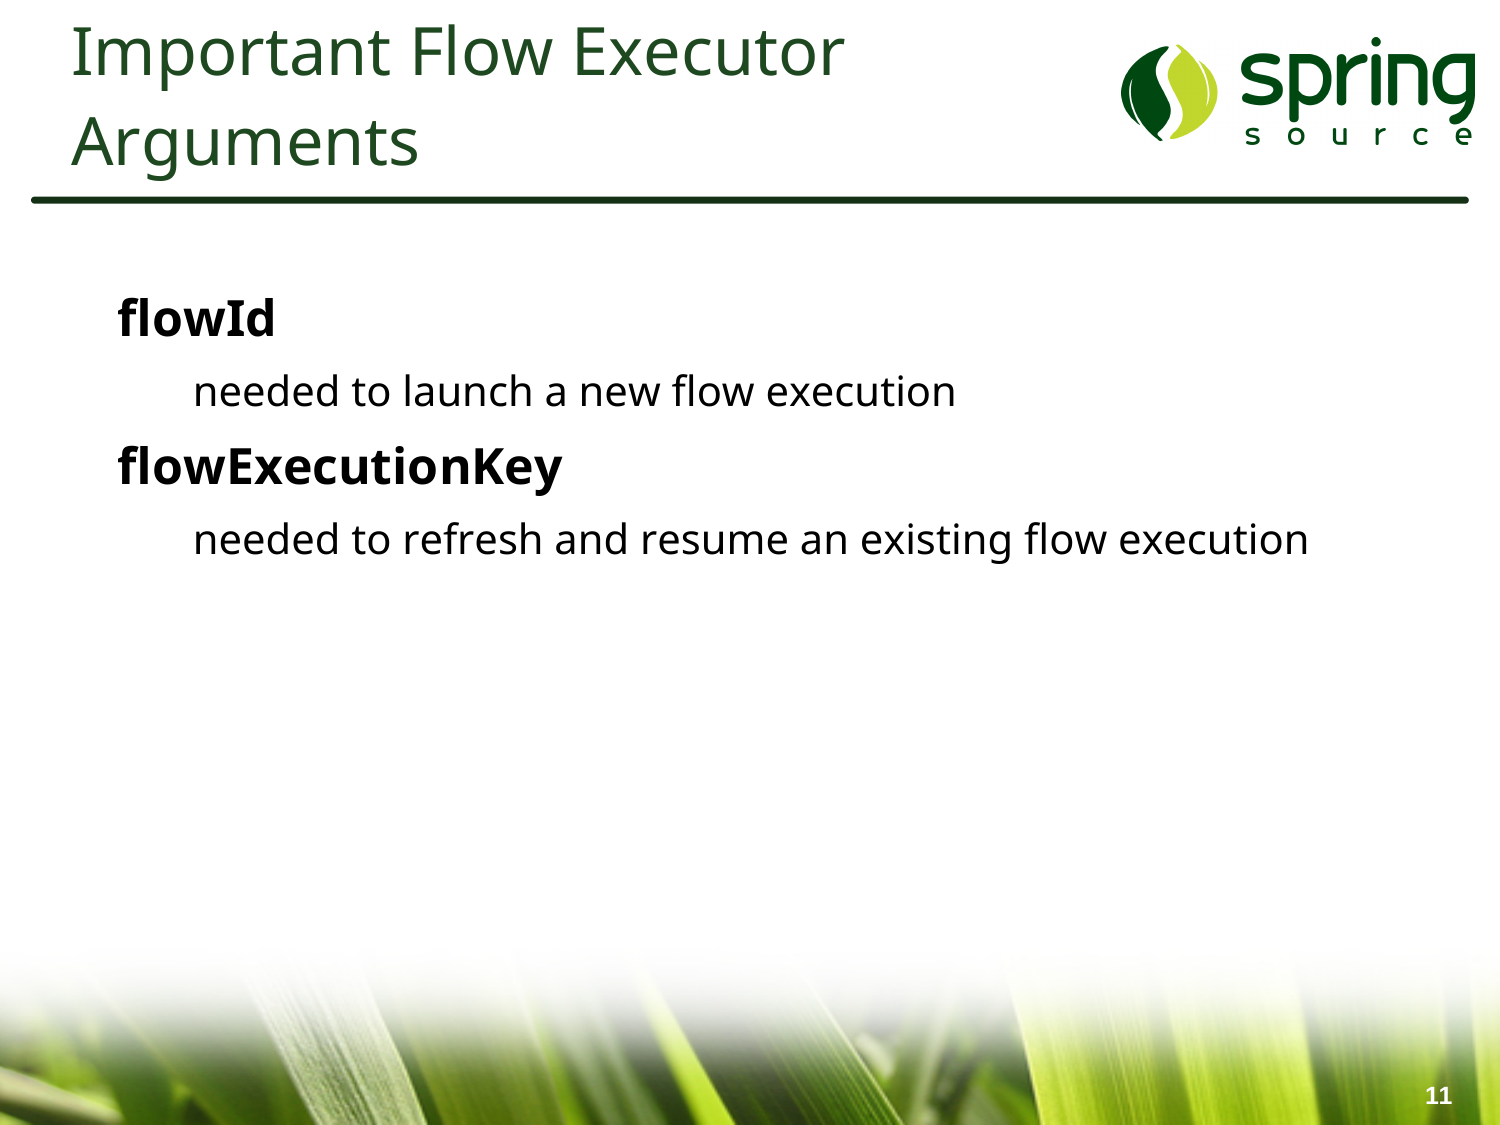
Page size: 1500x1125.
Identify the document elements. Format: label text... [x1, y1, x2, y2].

picture [0, 944, 1500, 1125]
title Important Flow Executor Arguments [56, 5, 1089, 184]
picture [1121, 37, 1475, 145]
list flowId needed to launch a new flow execution flowExecutionKey needed to refresh and resume an existing flow execution [103, 275, 1394, 938]
